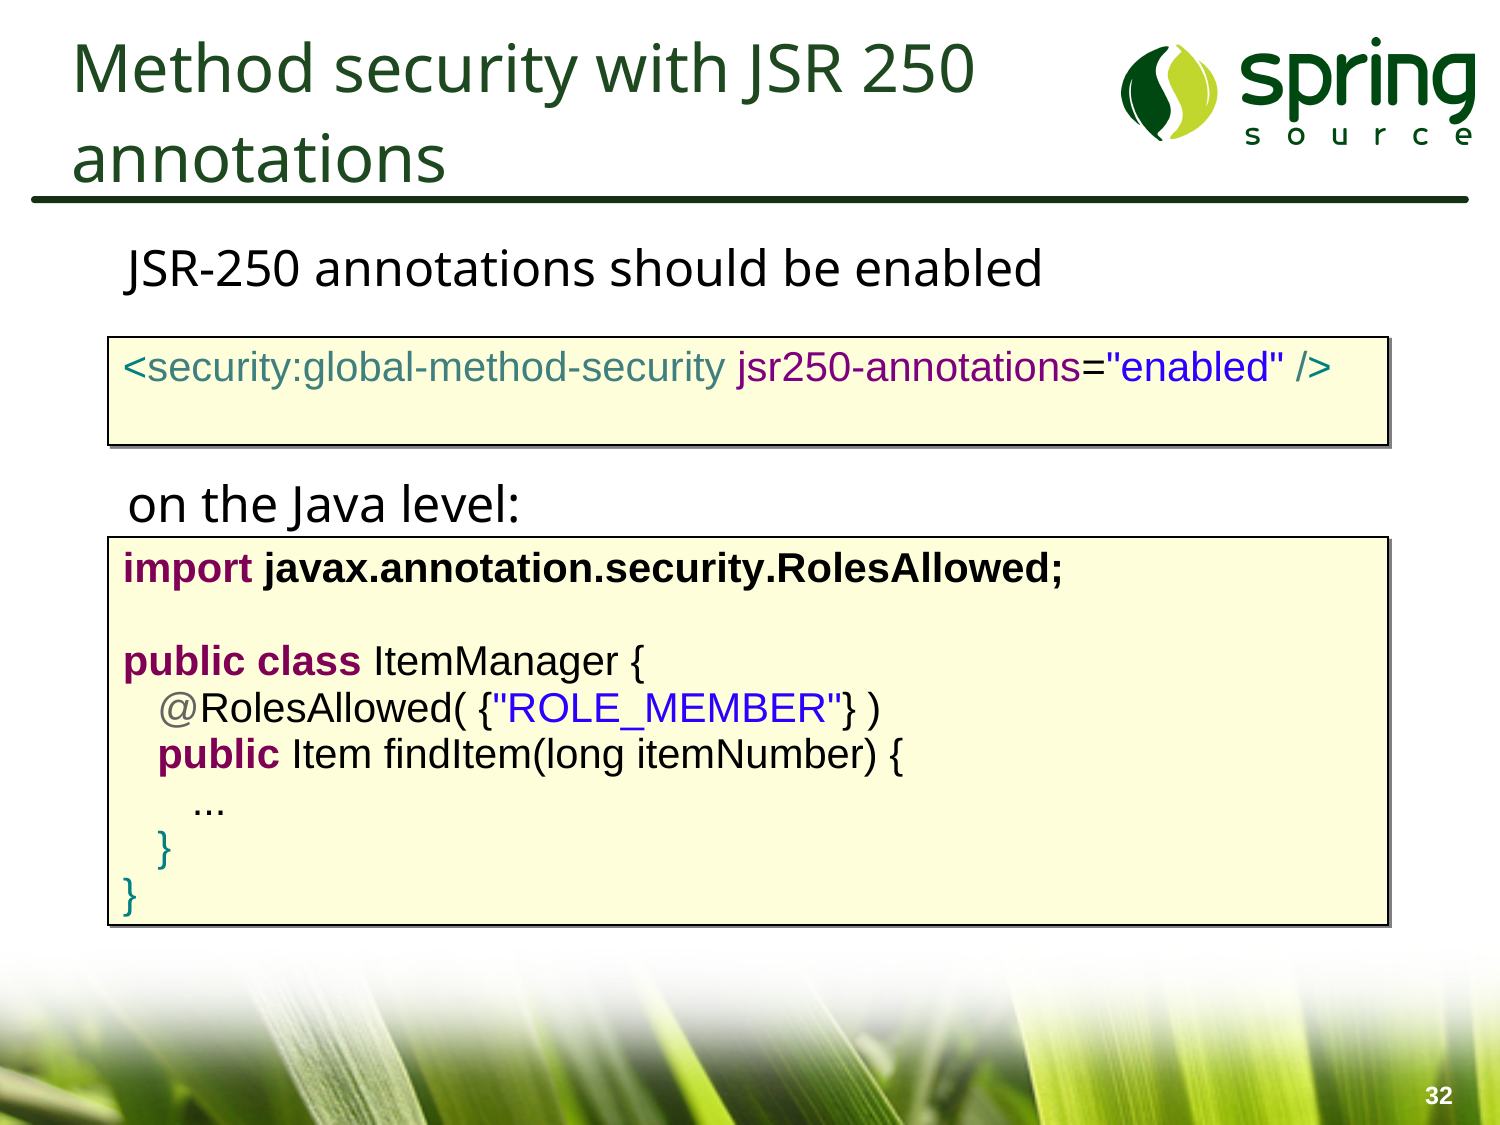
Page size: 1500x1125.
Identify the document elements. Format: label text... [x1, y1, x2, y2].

text_box <security:global-method-security jsr250-annotations="enabled" /> [108, 336, 1388, 445]
list JSR-250 annotations should be enabled [112, 224, 1388, 301]
picture [1121, 37, 1475, 145]
picture [0, 944, 1500, 1125]
list on the Java level: [112, 461, 1388, 537]
title Method security with JSR 250 annotations [56, 13, 1089, 191]
text_box import javax.annotation.security.RolesAllowed; public class ItemManager { @RolesAllowed( {"ROLE_MEMBER"} ) public Item findItem(long itemNumber) { ... } } [108, 537, 1388, 925]
